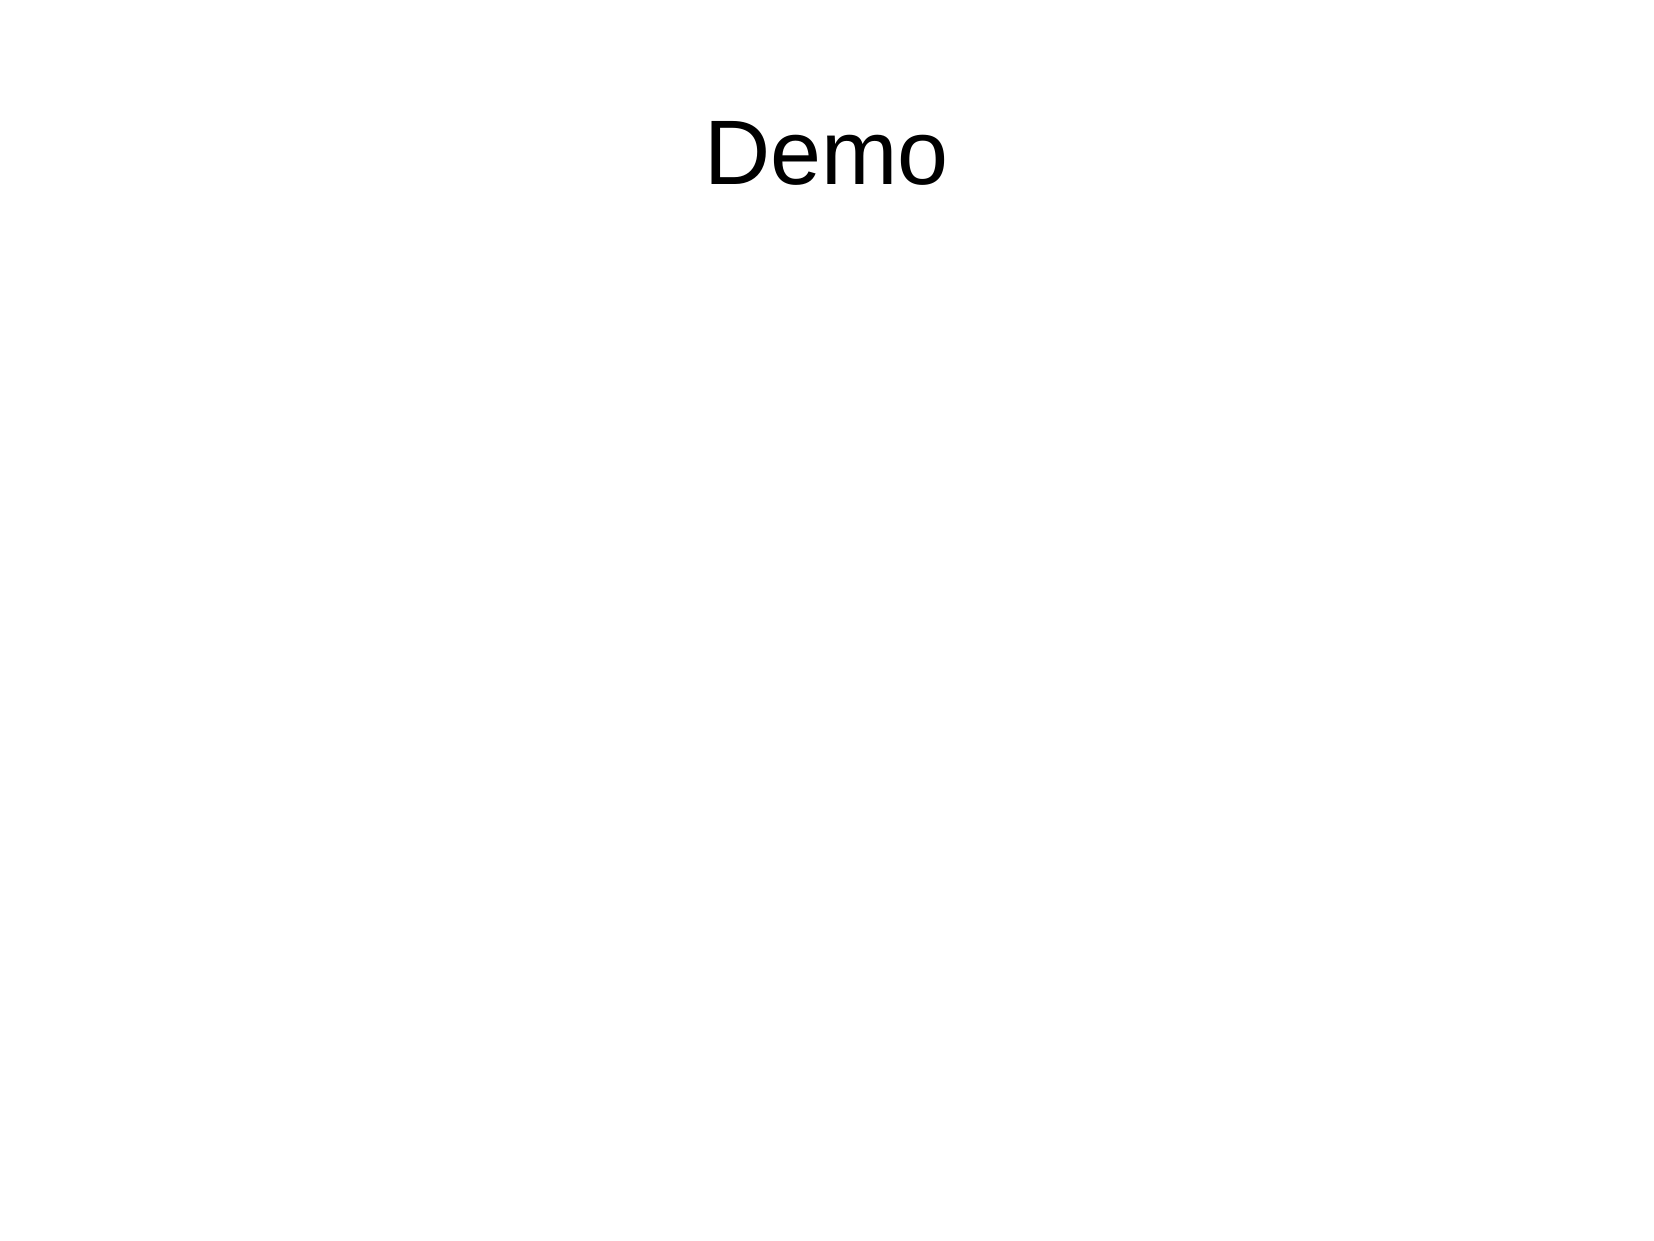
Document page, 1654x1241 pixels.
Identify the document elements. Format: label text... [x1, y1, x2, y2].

title Demo [82, 49, 1571, 257]
